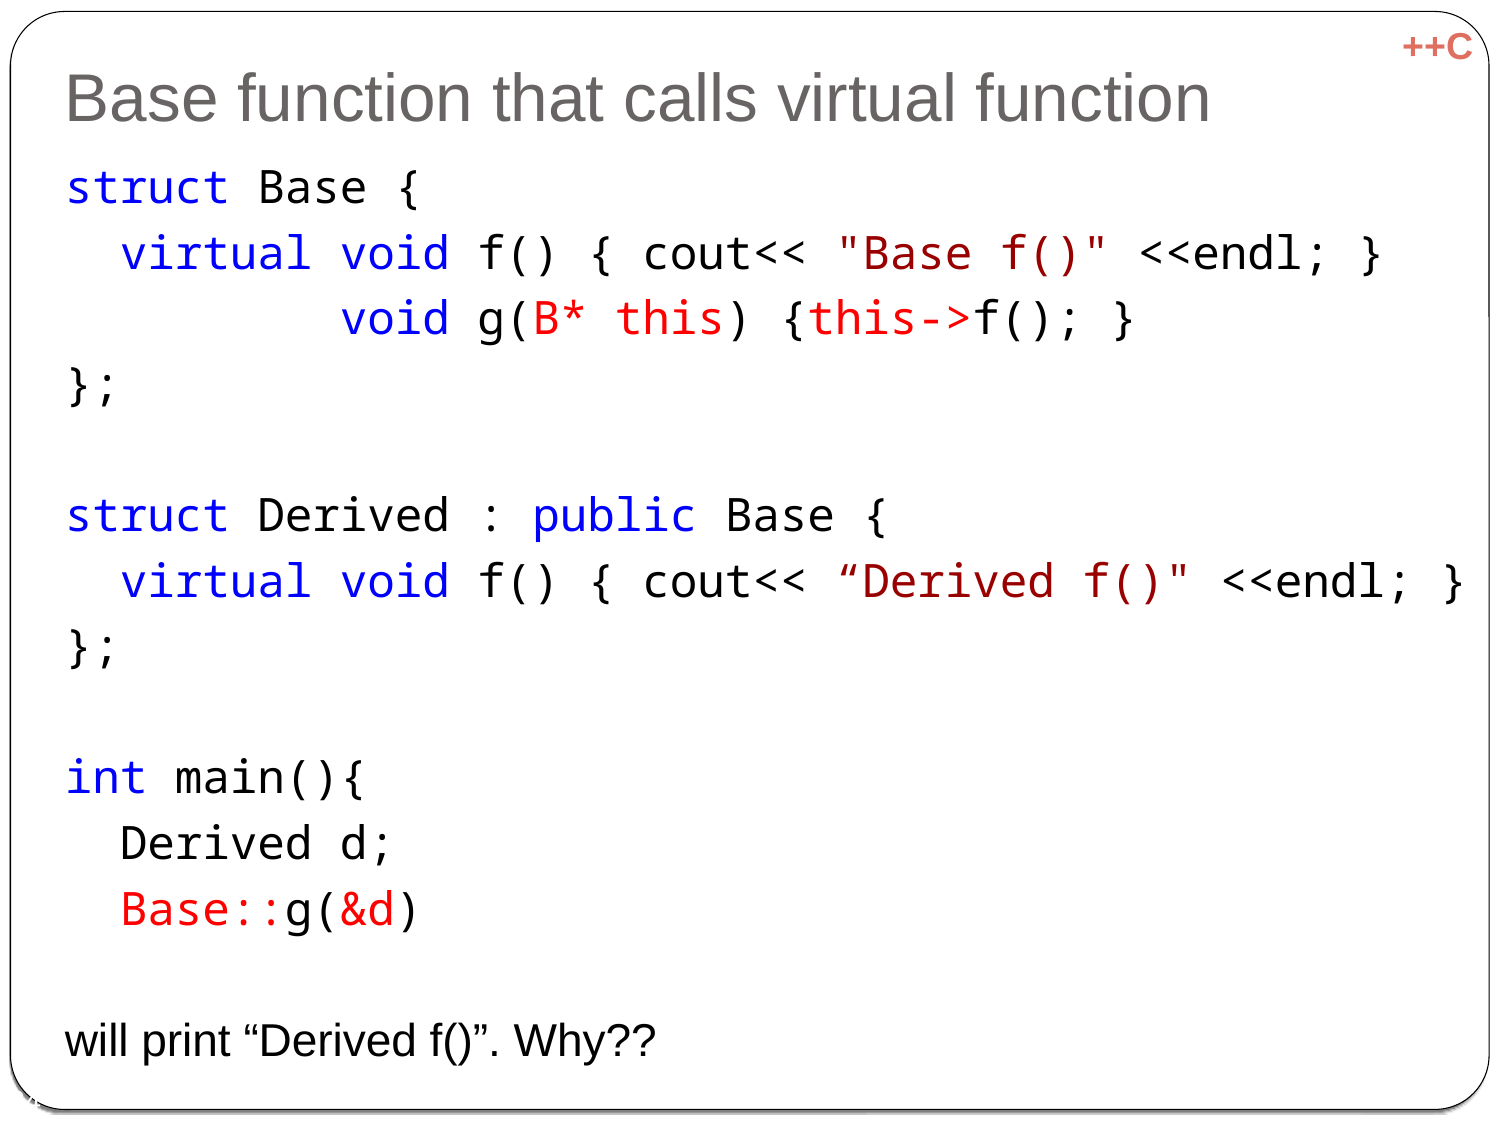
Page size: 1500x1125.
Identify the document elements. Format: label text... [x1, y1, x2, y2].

list struct Base { virtual void f() { cout<< "Base f()" <<endl; } void g(B* this) {this->f(); } }; struct Derived : public Base { virtual void f() { cout<< “Derived f()" <<endl; } }; int main(){ Derived d; Base::g(&d) will print “Derived f()”. Why?? [50, 149, 1488, 1088]
slide_number <number> [0, 1074, 50, 1125]
title Base function that calls virtual function [50, 45, 1450, 149]
